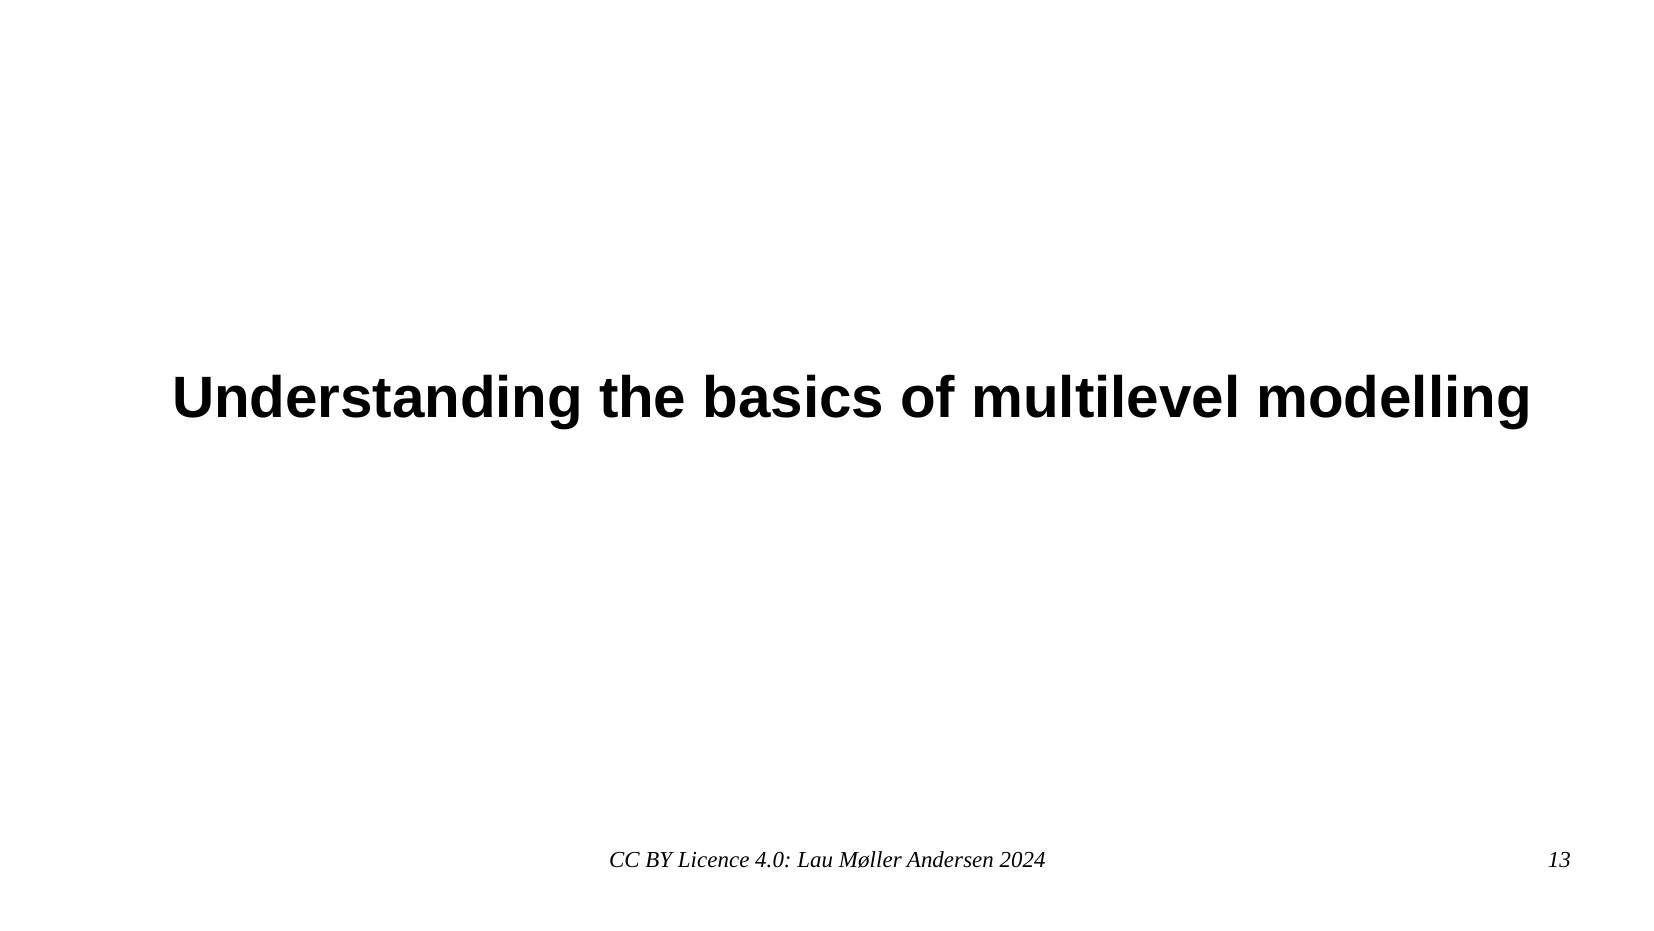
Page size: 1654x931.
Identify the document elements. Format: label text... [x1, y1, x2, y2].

subtitle Understanding the basics of multilevel modelling [82, 37, 1571, 757]
